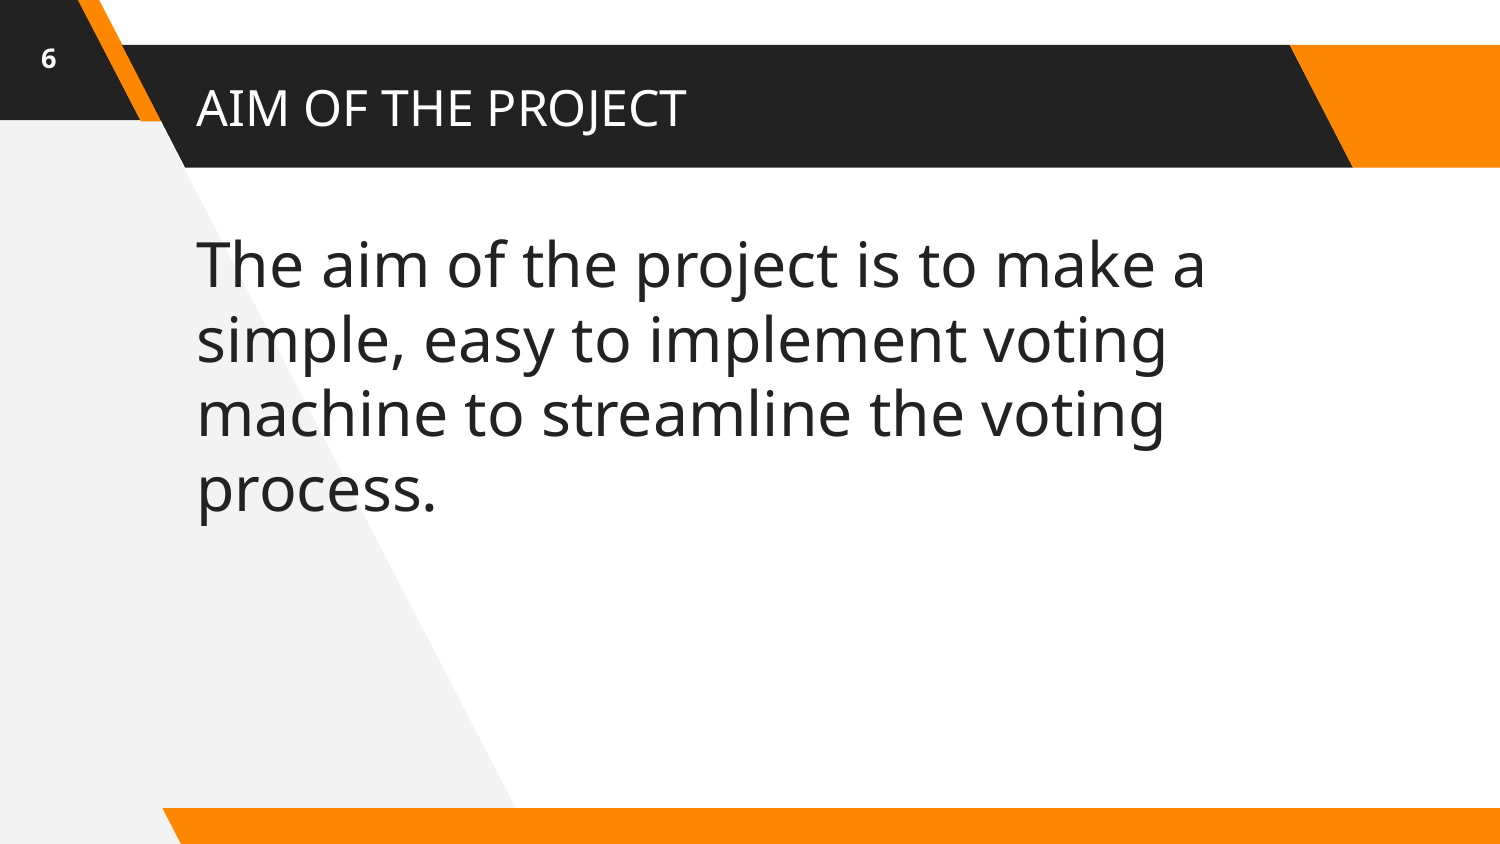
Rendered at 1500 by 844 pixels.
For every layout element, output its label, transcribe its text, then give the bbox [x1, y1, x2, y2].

list The aim of the project is to make a simple, easy to implement voting machine to streamline the voting process. [181, 209, 1425, 808]
title AIM OF THE PROJECT [181, 45, 1285, 169]
slide_number <number> [0, 0, 98, 121]
